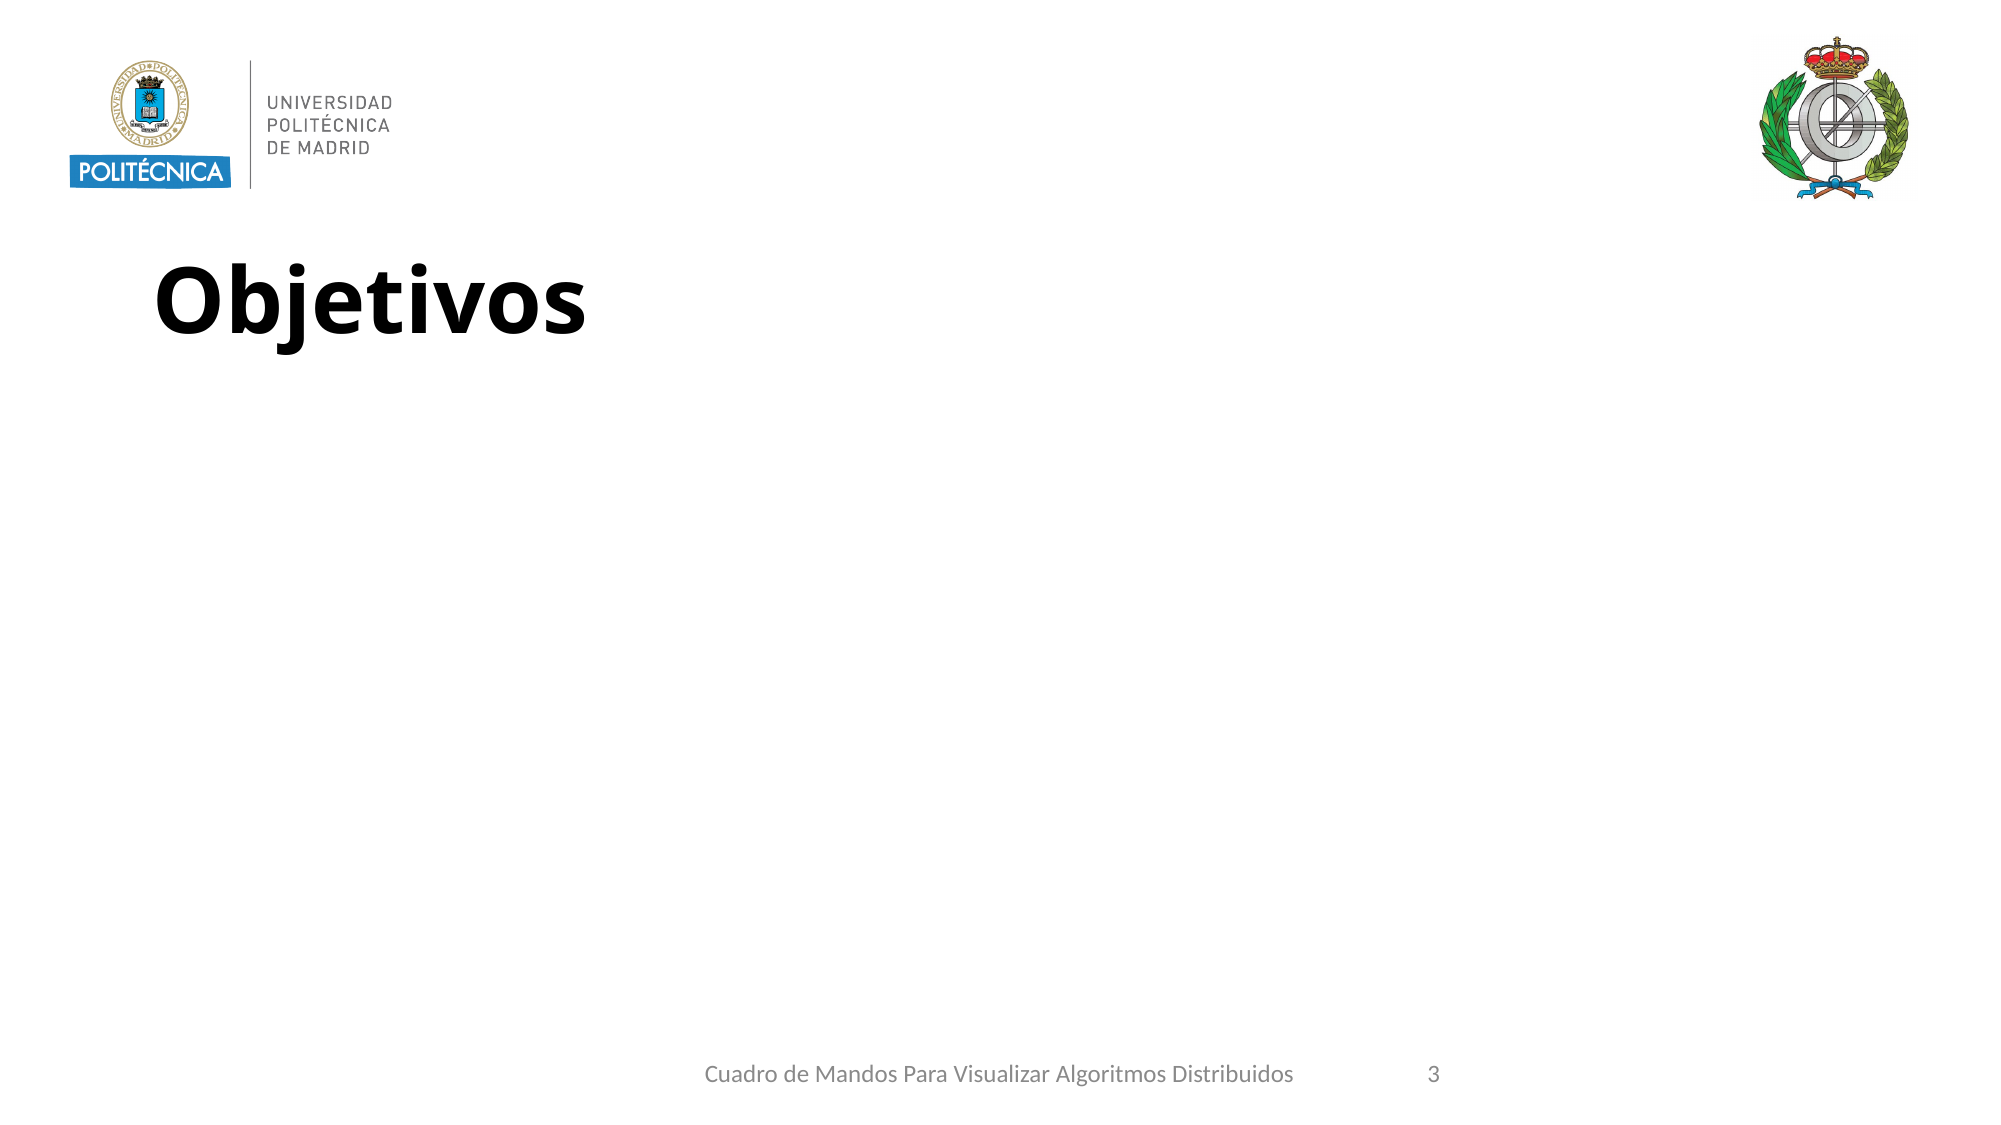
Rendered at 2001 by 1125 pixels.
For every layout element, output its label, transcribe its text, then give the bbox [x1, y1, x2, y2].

picture [48, 34, 436, 215]
title Objetivos [137, 214, 1863, 394]
picture [1751, 34, 1918, 201]
text_box [1412, 1042, 1863, 1103]
text_box Cuadro de Mandos Para Visualizar Algoritmos Distribuidos [662, 1042, 1338, 1103]
